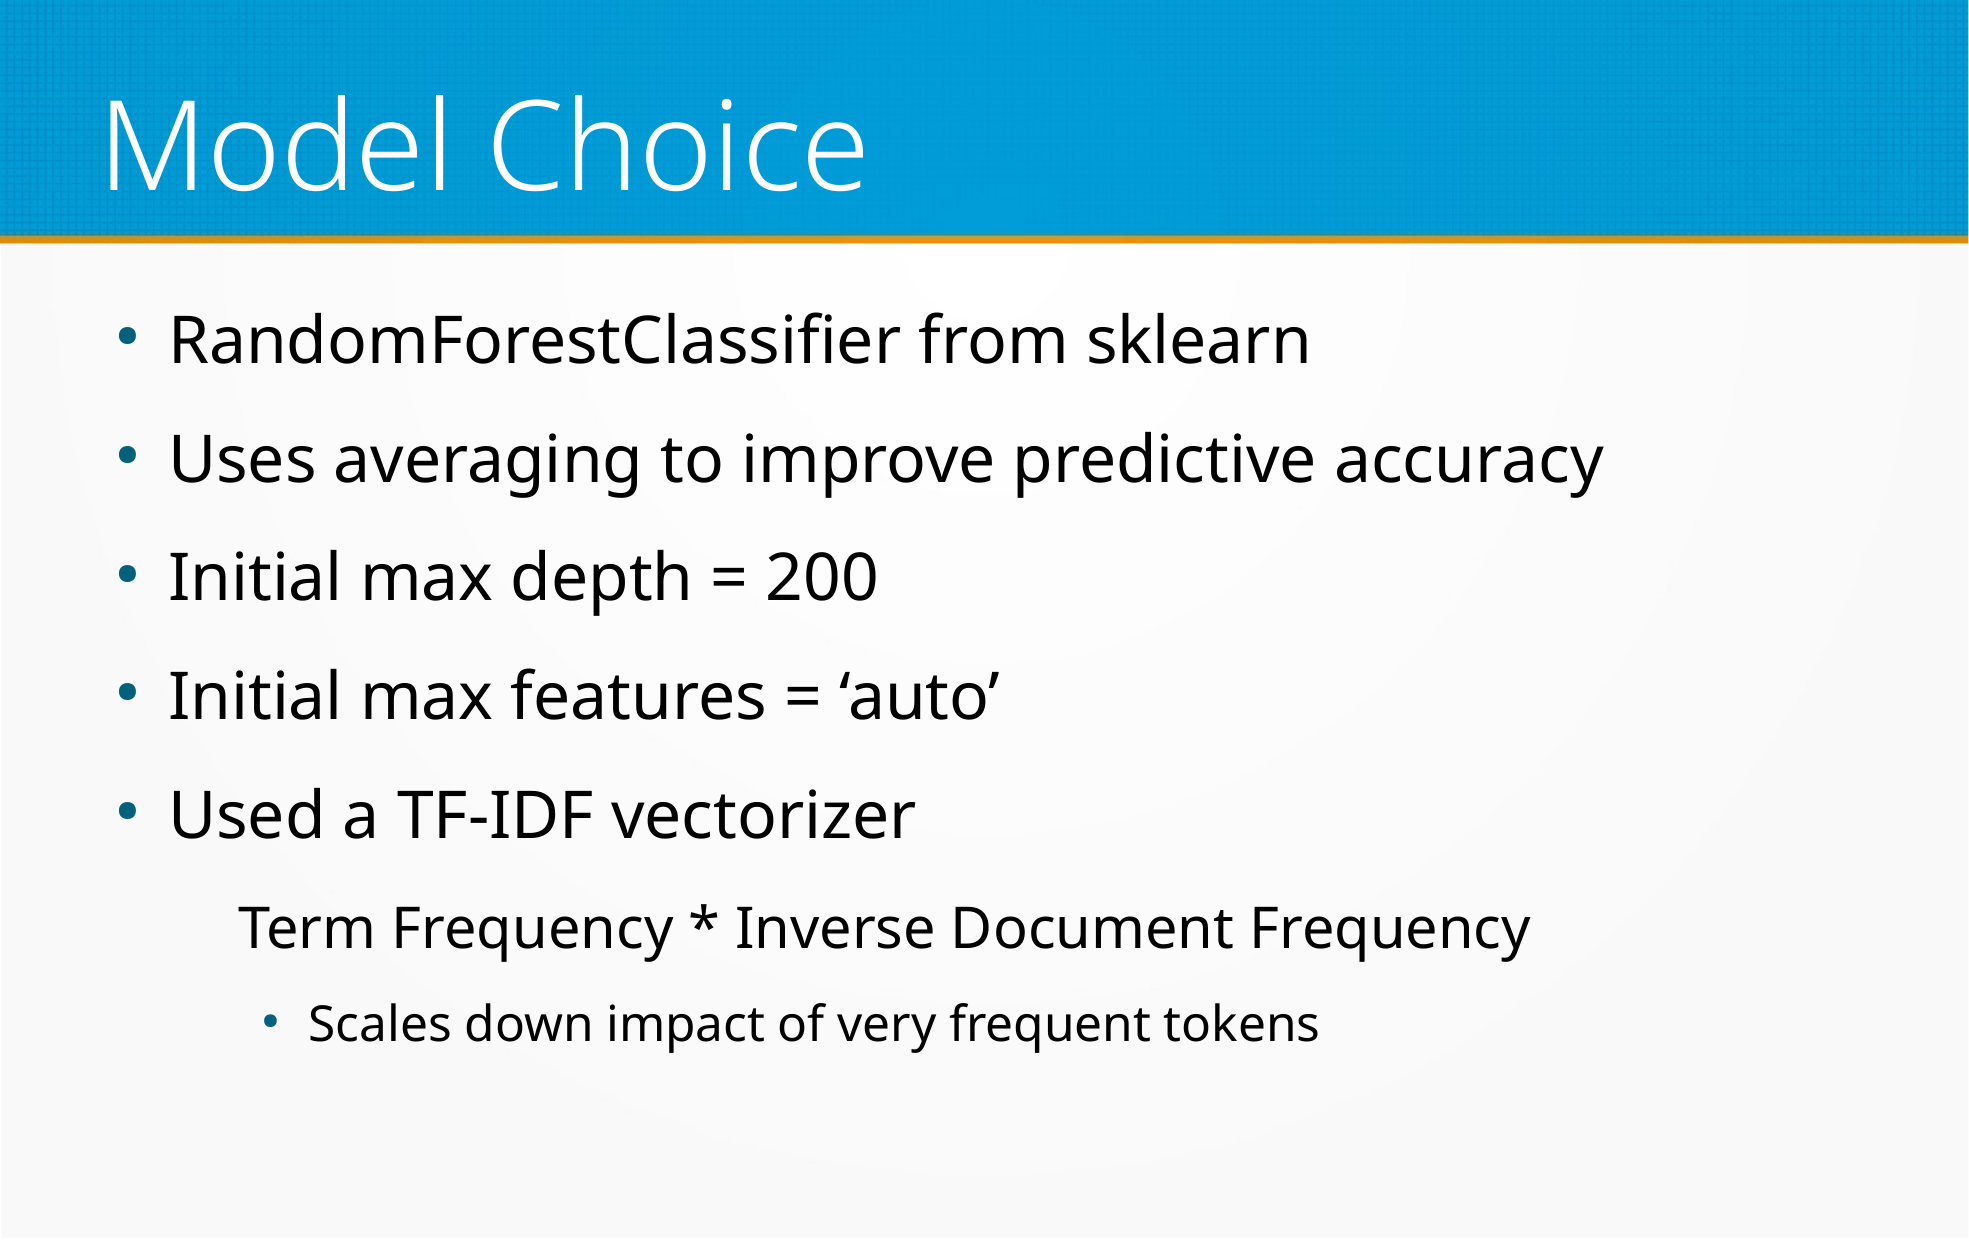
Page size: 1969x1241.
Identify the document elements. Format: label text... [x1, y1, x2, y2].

list RandomForestClassifier from sklearn Uses averaging to improve predictive accuracy Initial max depth = 200 Initial max features = ‘auto’ Used a TF-IDF vectorizer Term Frequency * Inverse Document Frequency Scales down impact of very frequent tokens [98, 173, 1861, 1066]
picture [0, 233, 1969, 1241]
title Model Choice [98, 19, 1870, 227]
